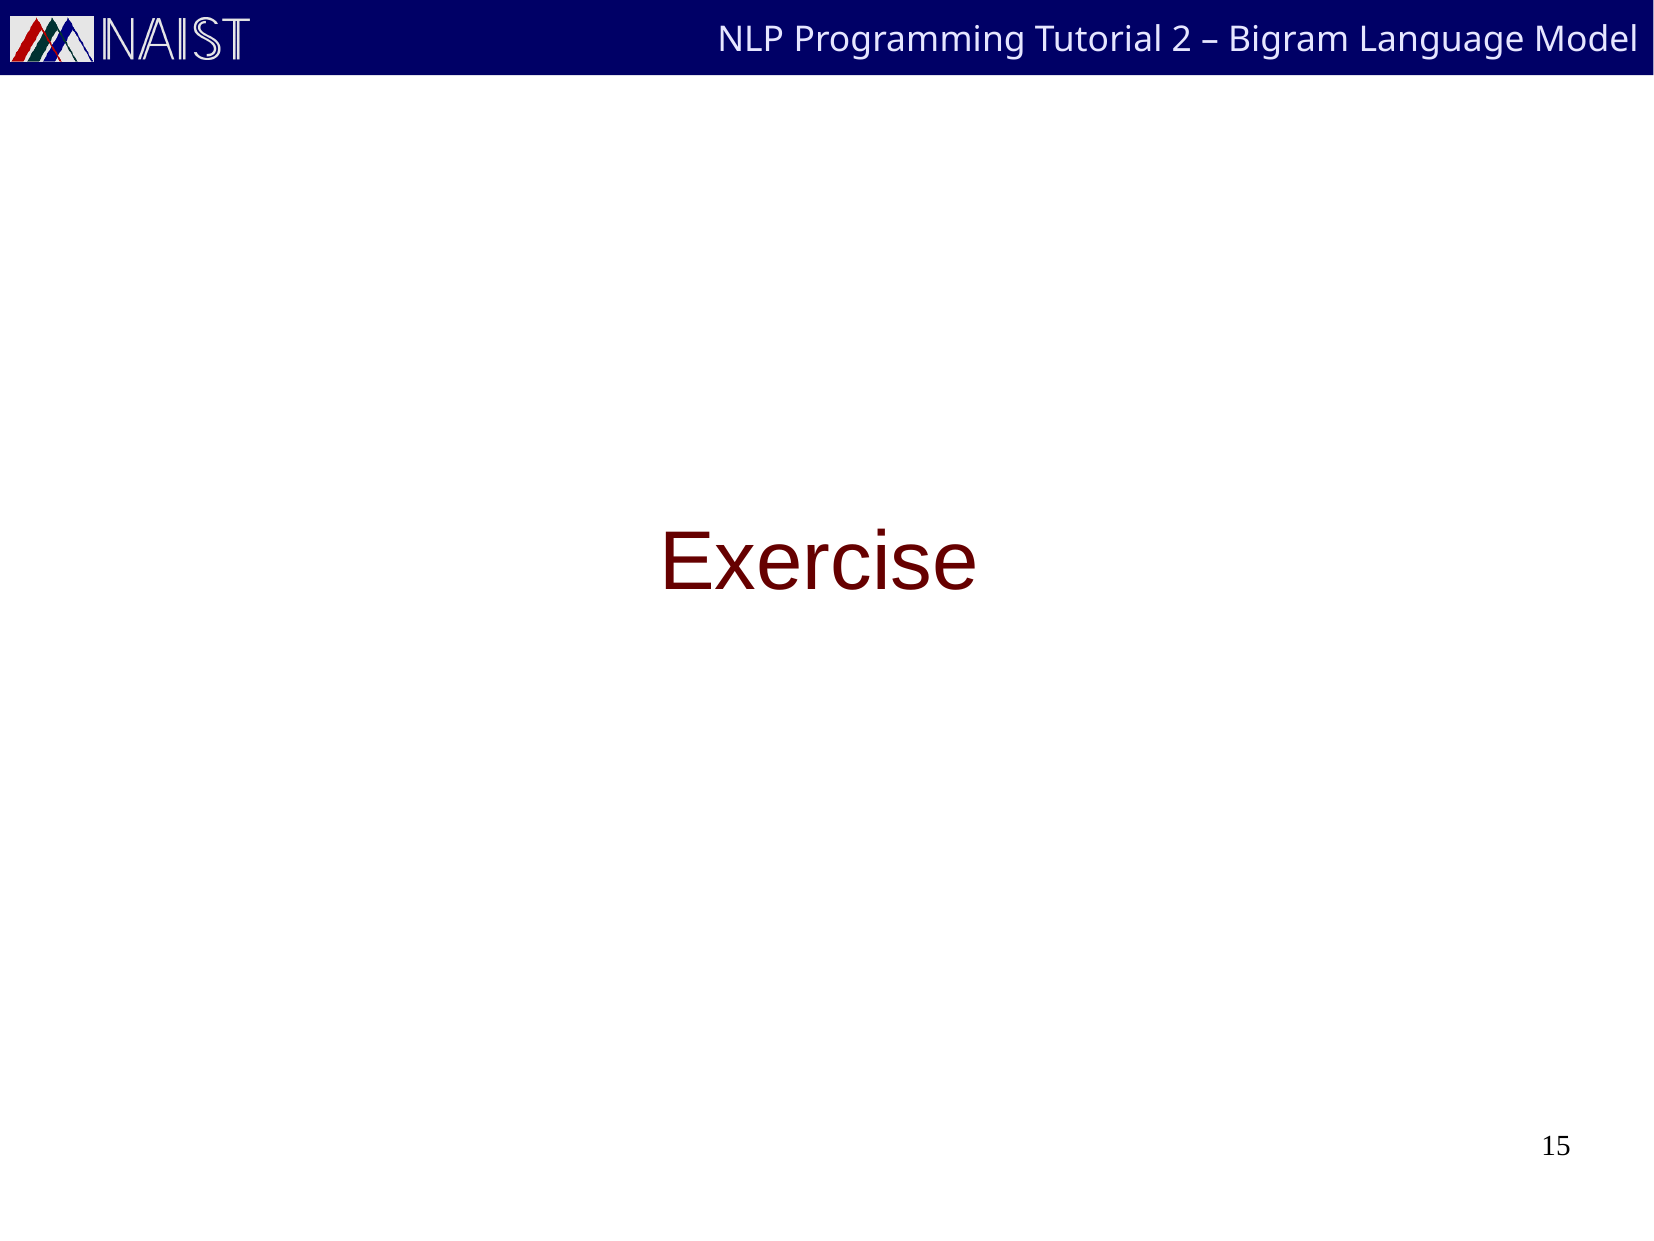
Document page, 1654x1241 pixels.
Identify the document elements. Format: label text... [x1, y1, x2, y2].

title Exercise [75, 465, 1564, 657]
picture [10, 16, 94, 62]
picture [102, 17, 251, 60]
